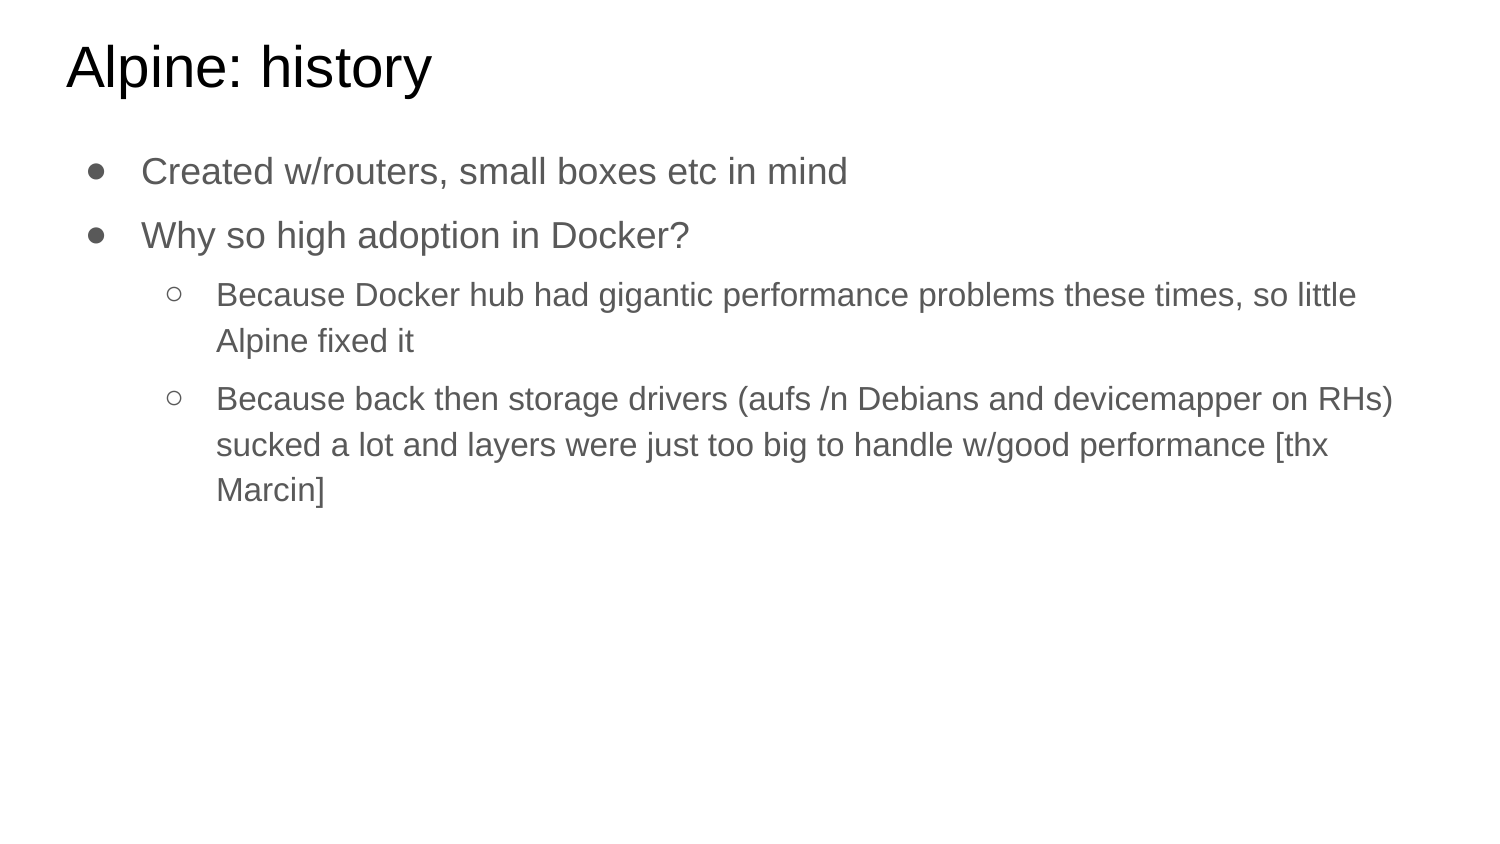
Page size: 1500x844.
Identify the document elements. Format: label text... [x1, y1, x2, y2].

list Created w/routers, small boxes etc in mind Why so high adoption in Docker? Because Docker hub had gigantic performance problems these times, so little Alpine fixed it Because back then storage drivers (aufs /n Debians and devicemapper on RHs) sucked a lot and layers were just too big to handle w/good performance [thx Marcin] [51, 125, 1449, 686]
title Alpine: history [51, 13, 1449, 108]
